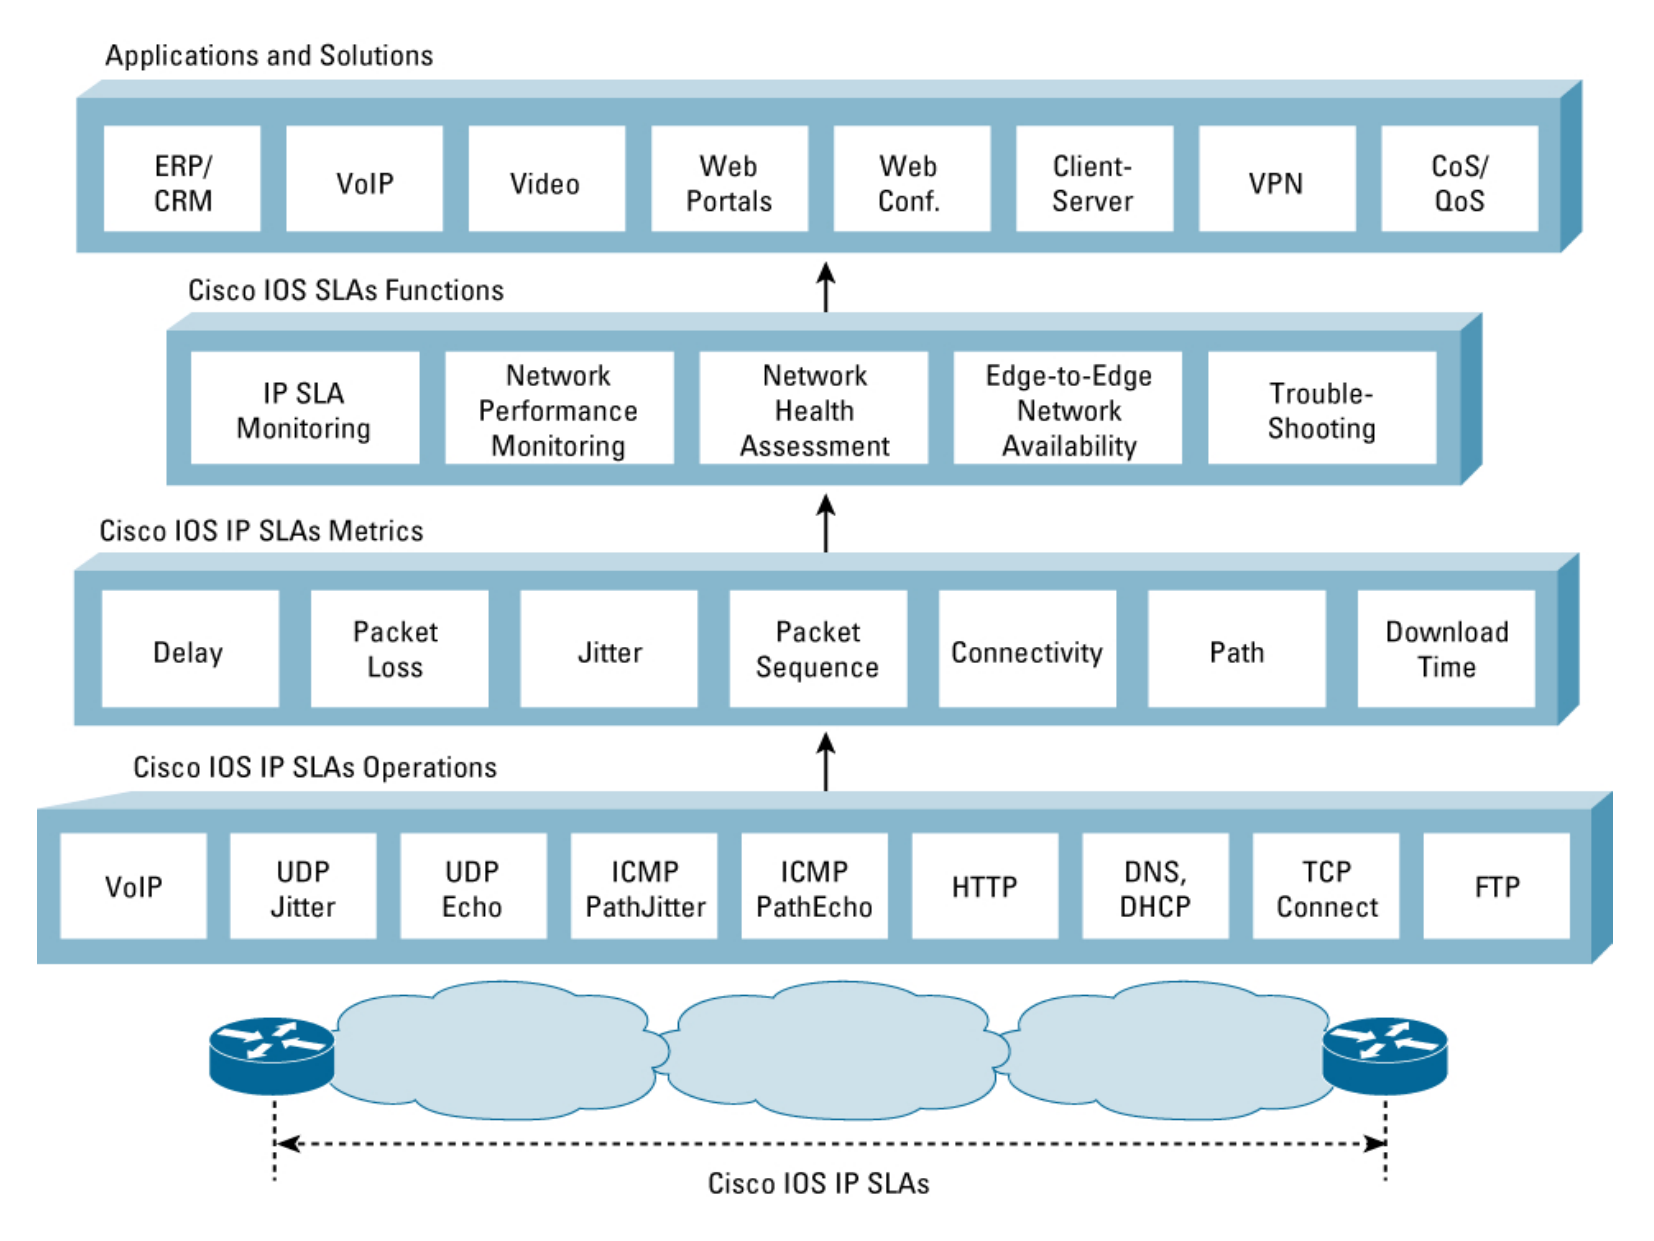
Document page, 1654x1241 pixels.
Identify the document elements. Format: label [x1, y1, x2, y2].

picture [37, 37, 1613, 1201]
